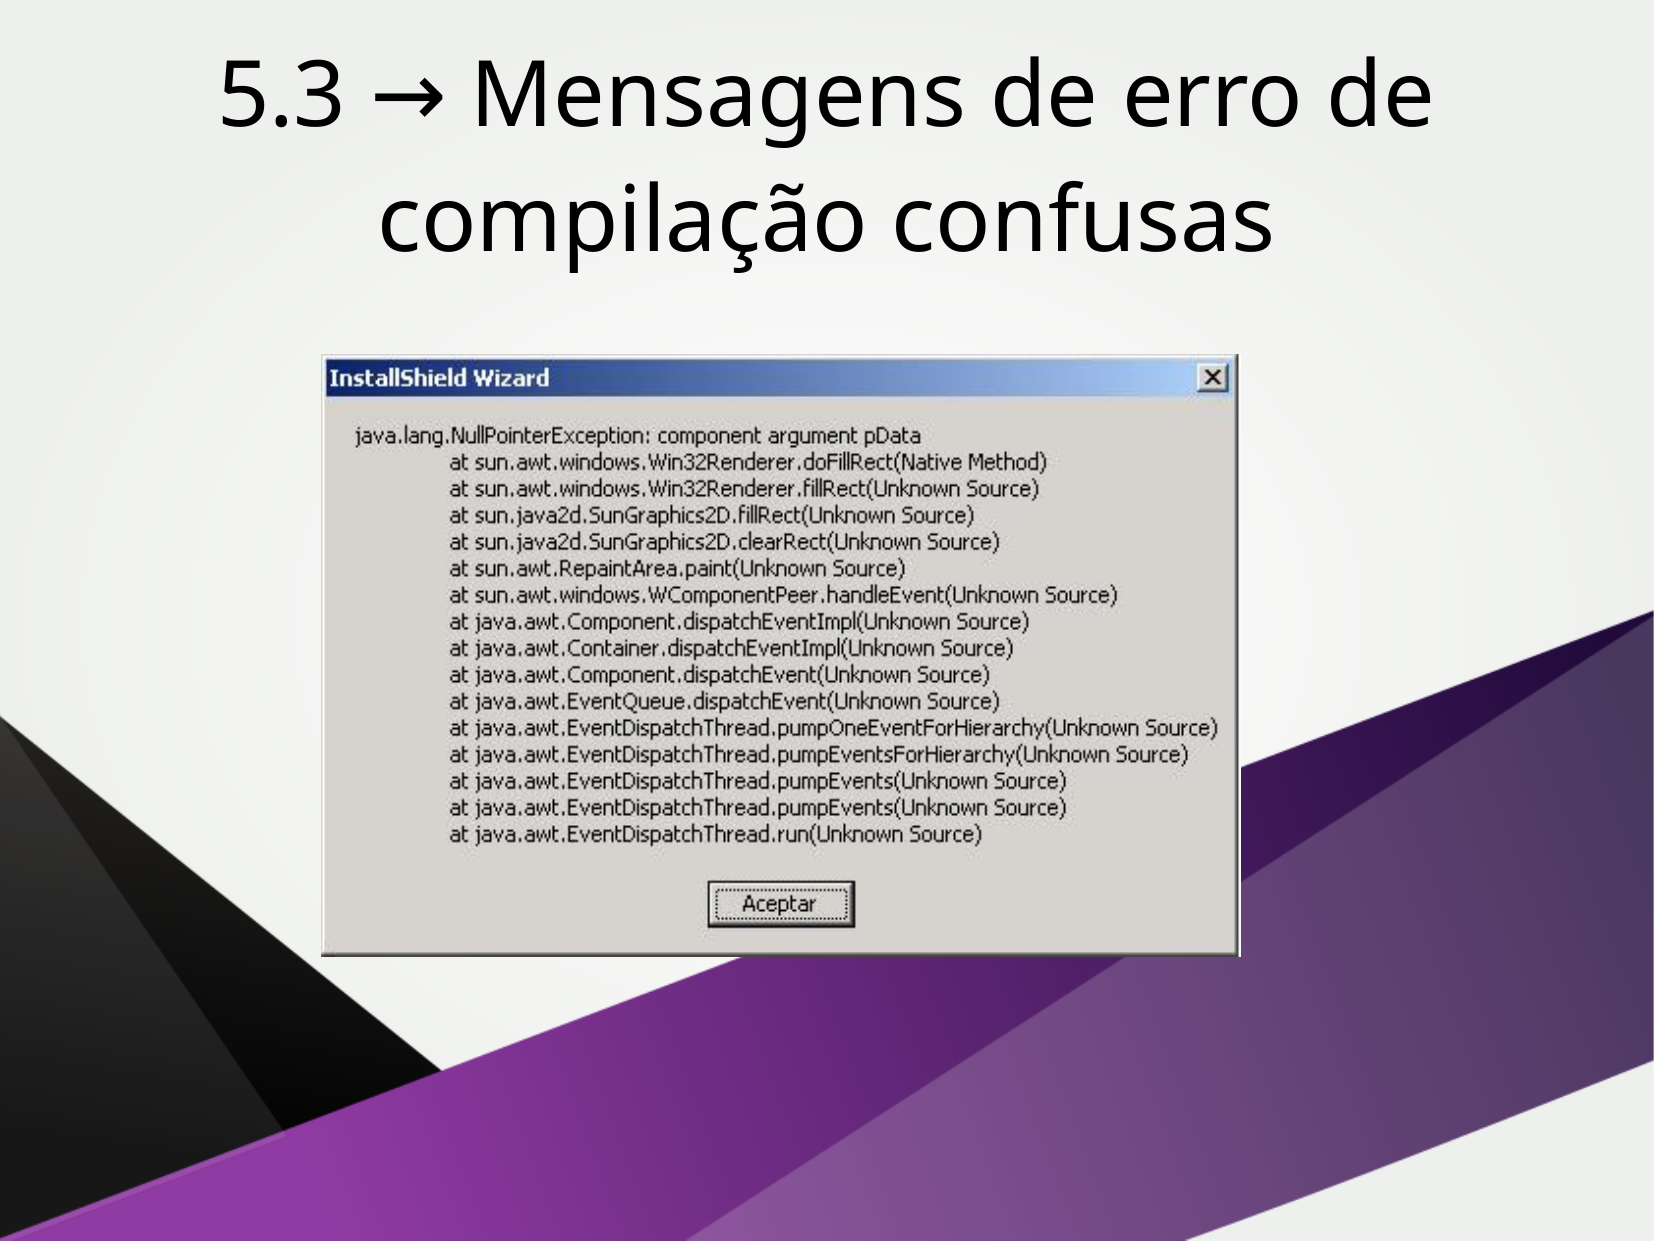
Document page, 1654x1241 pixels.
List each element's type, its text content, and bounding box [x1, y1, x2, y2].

title 5.3 → Mensagens de erro de compilação confusas [82, 49, 1571, 257]
picture [0, 0, 1654, 1241]
